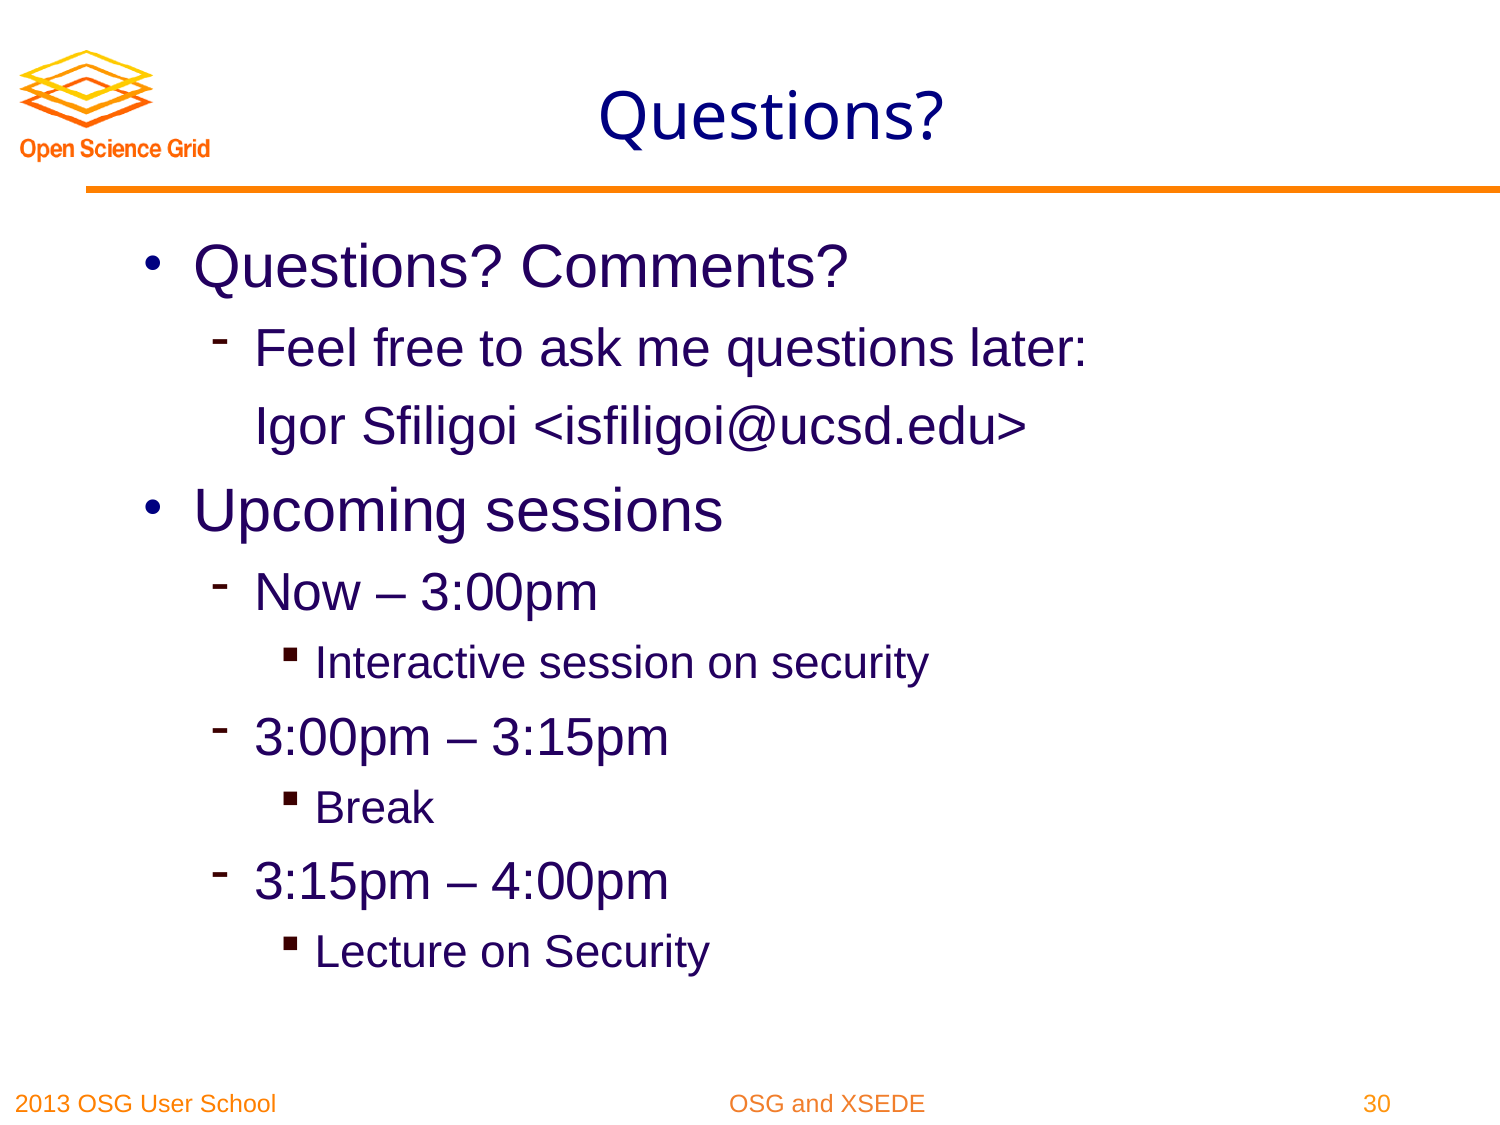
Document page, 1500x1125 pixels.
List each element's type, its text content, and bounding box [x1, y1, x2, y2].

title Questions? [201, 18, 1342, 207]
picture [0, 27, 201, 179]
list Questions? Comments? Feel free to ask me questions later: Igor Sfiligoi <isfiligoi@ucsd.edu> Upcoming sessions Now – 3:00pm Interactive session on security 3:00pm – 3:15pm Break 3:15pm – 4:00pm Lecture on Security [127, 218, 1403, 988]
